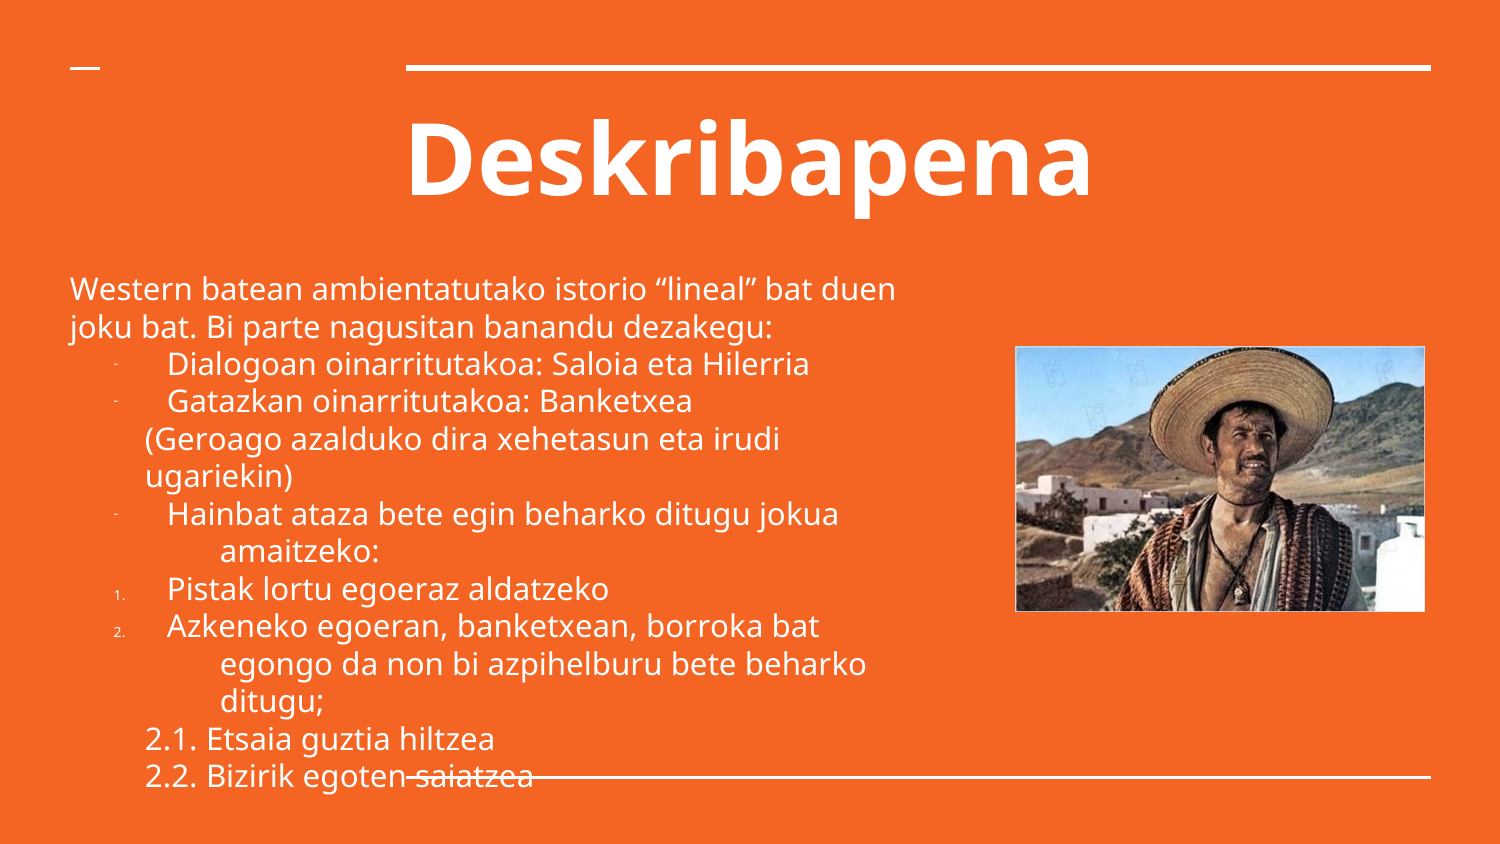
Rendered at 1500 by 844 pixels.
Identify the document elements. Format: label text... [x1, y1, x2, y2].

picture [1015, 346, 1425, 612]
subtitle Western batean ambientatutako istorio “lineal” bat duen joku bat. Bi parte nagusitan banandu dezakegu: Dialogoan oinarritutakoa: Saloia eta Hilerria Gatazkan oinarritutakoa: Banketxea (Geroago azalduko dira xehetasun eta irudi ugariekin) Hainbat ataza bete egin beharko ditugu jokua amaitzeko: Pistak lortu egoeraz aldatzeko Azkeneko egoeran, banketxean, borroka bat egongo da non bi azpihelburu bete beharko ditugu; 2.1. Etsaia guztia hiltzea 2.2. Bizirik egoten saiatzea [55, 254, 932, 704]
title Deskribapena [230, 80, 1270, 255]
